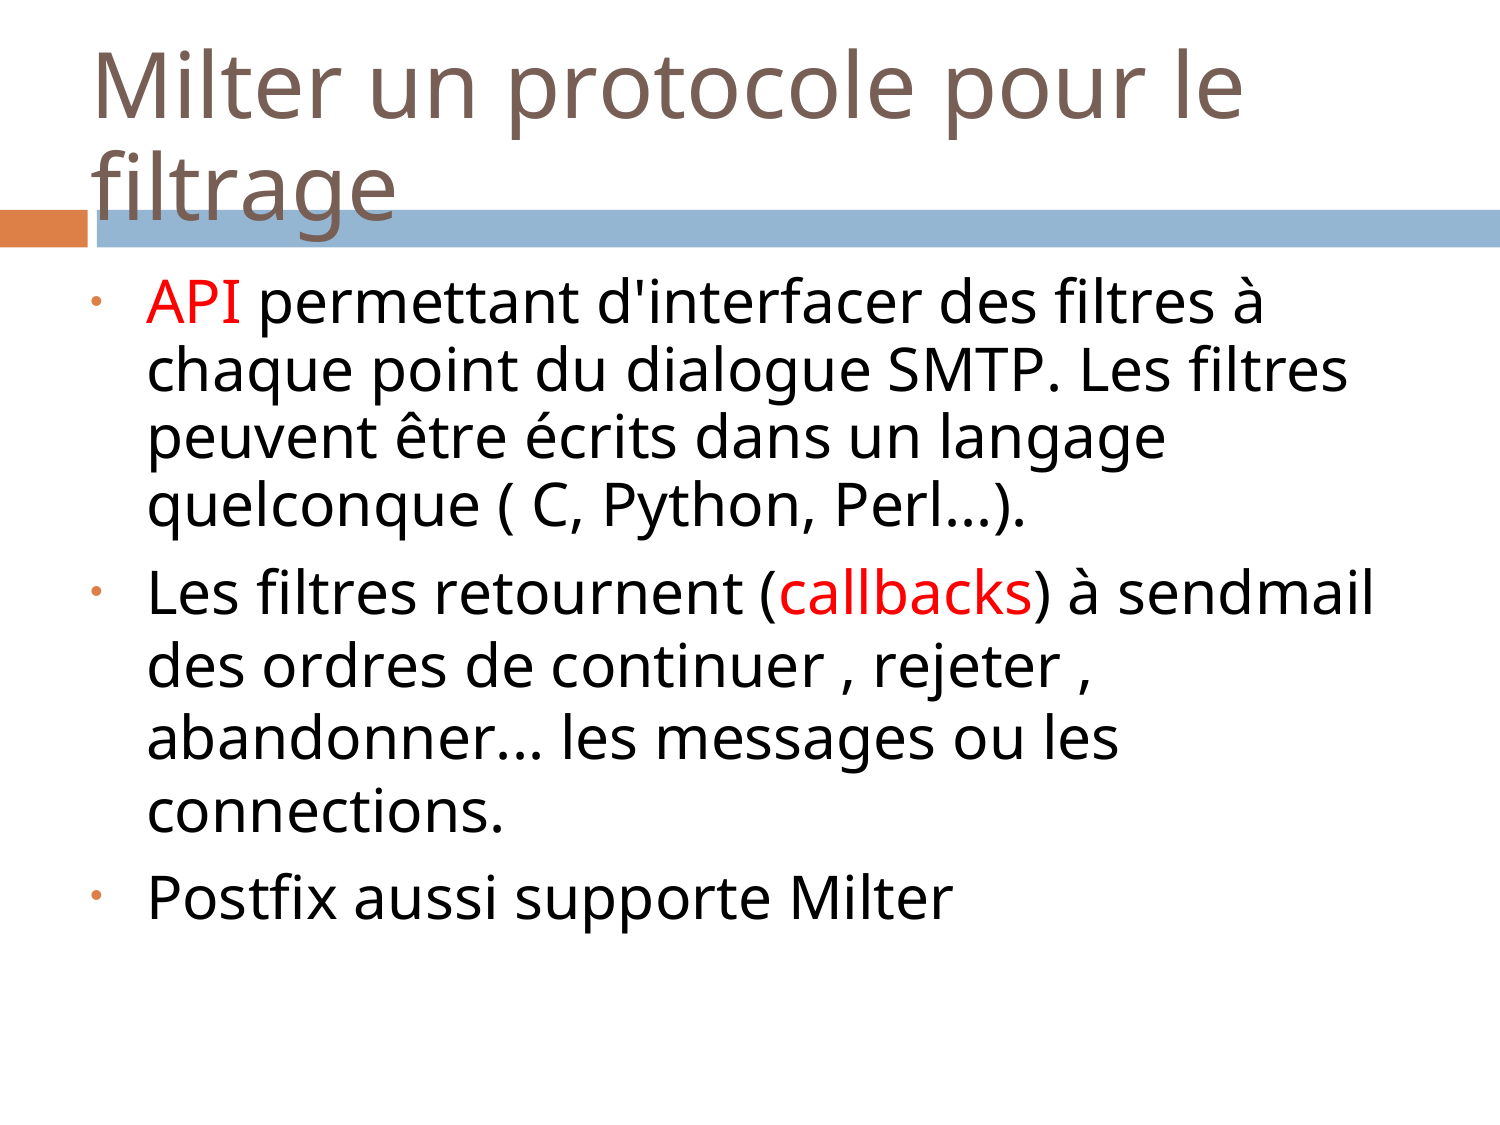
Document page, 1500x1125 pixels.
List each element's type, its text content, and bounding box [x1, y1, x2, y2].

title Milter un protocole pour le filtrage [75, 24, 1426, 253]
list API permettant d'interfacer des filtres à chaque point du dialogue SMTP. Les filtres peuvent être écrits dans un langage quelconque ( C, Python, Perl...). Les filtres retournent (callbacks) à sendmail des ordres de continuer , rejeter , abandonner... les messages ou les connections. Postfix aussi supporte Milter [75, 262, 1426, 1023]
